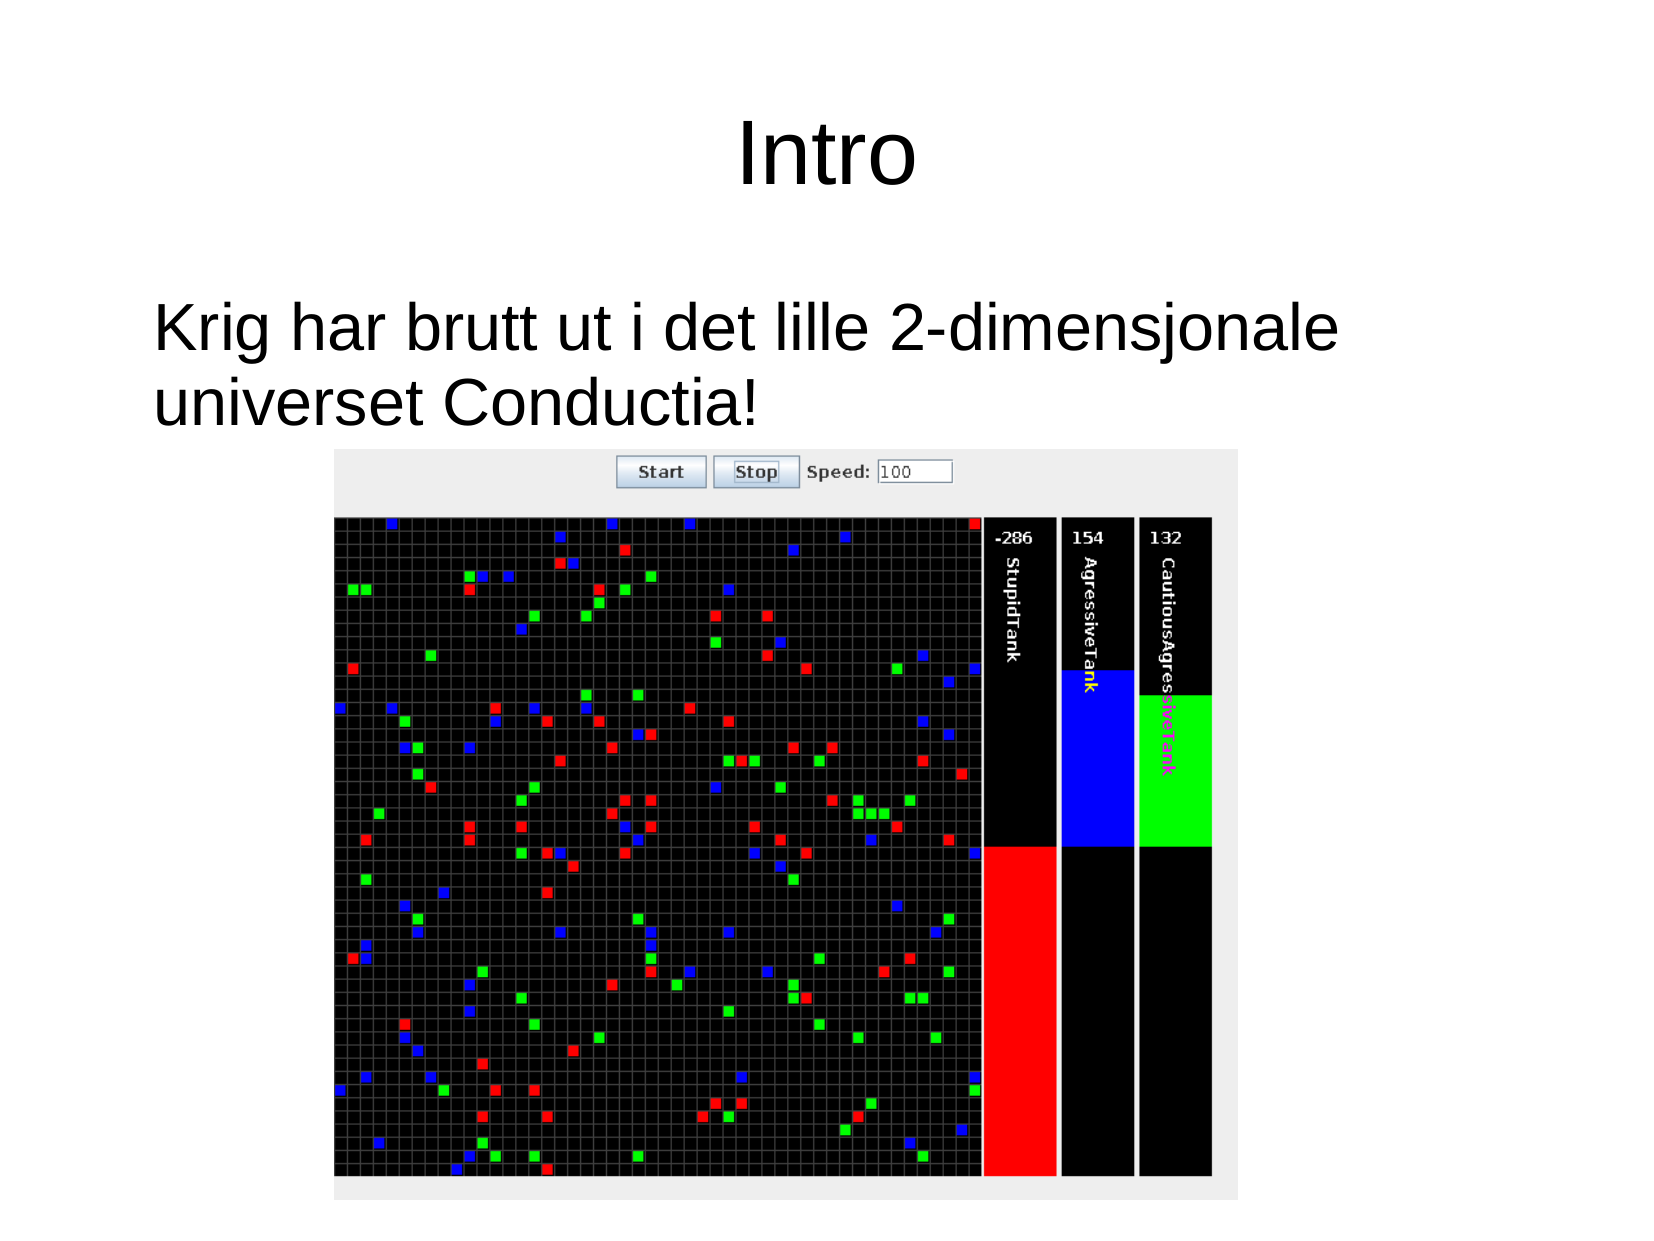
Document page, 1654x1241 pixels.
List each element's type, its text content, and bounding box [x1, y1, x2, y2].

title Intro [82, 56, 1571, 250]
list Krig har brutt ut i det lille 2-dimensjonale universet Conductia! [82, 290, 1571, 1094]
picture [334, 449, 1238, 1201]
